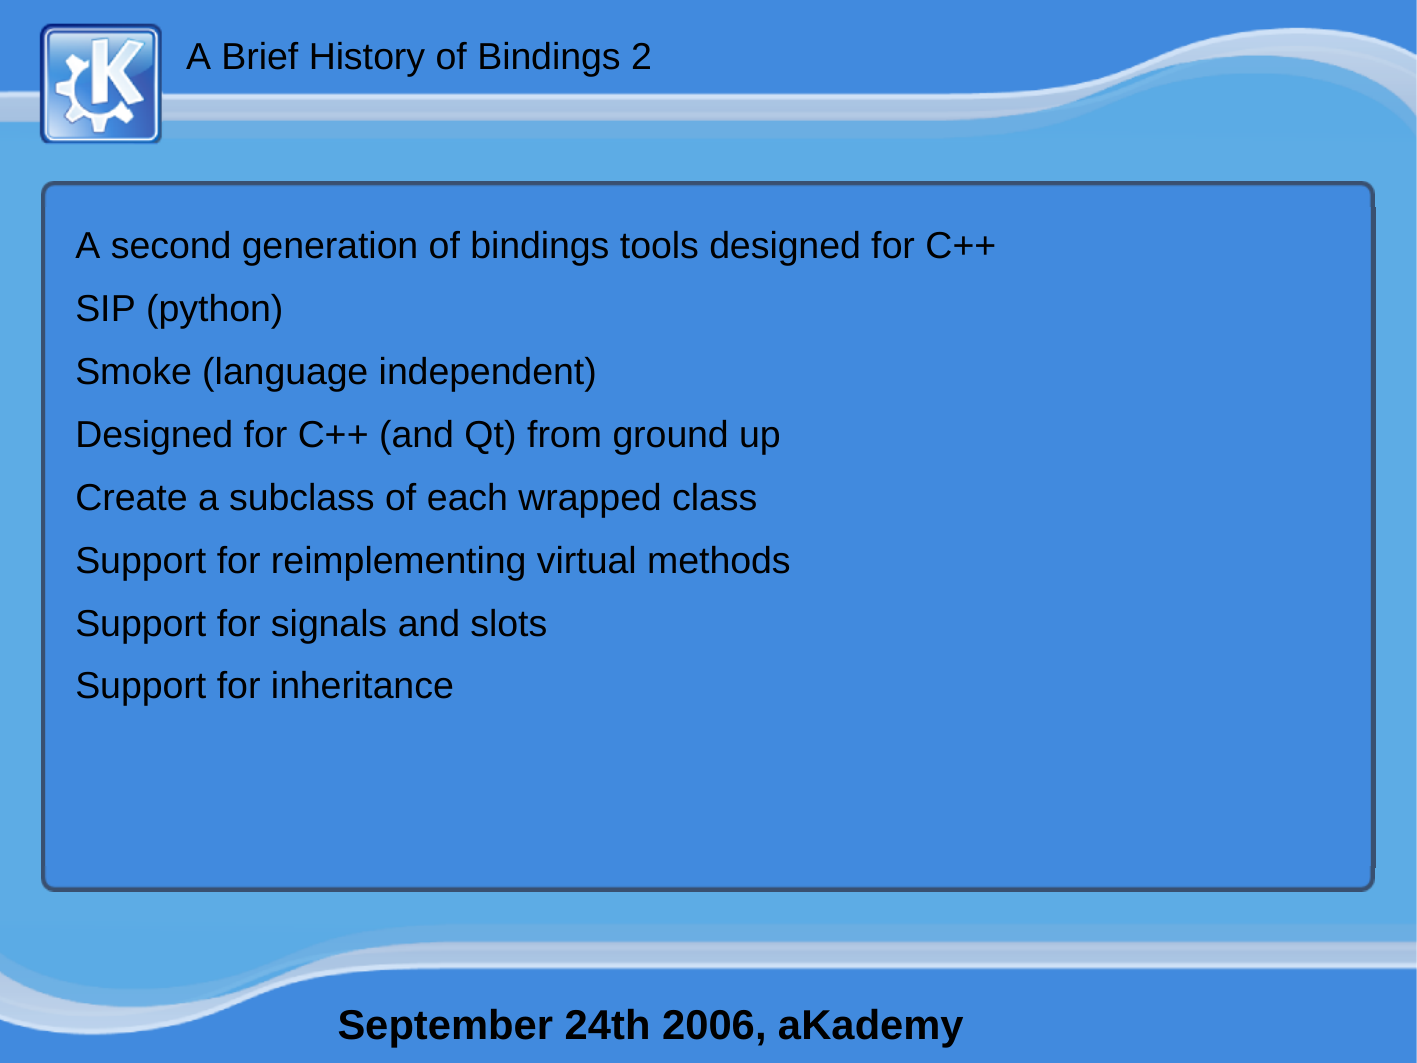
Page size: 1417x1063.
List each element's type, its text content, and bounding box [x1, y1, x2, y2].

text_box A Brief History of Bindings 2 [171, 27, 1048, 127]
text_box A second generation of bindings tools designed for C++ SIP (python) Smoke (language independent) Designed for C++ (and Qt) from ground up Create a subclass of each wrapped class Support for reimplementing virtual methods Support for signals and slots Support for inheritance [50, 196, 1351, 737]
picture [0, 0, 1417, 1063]
